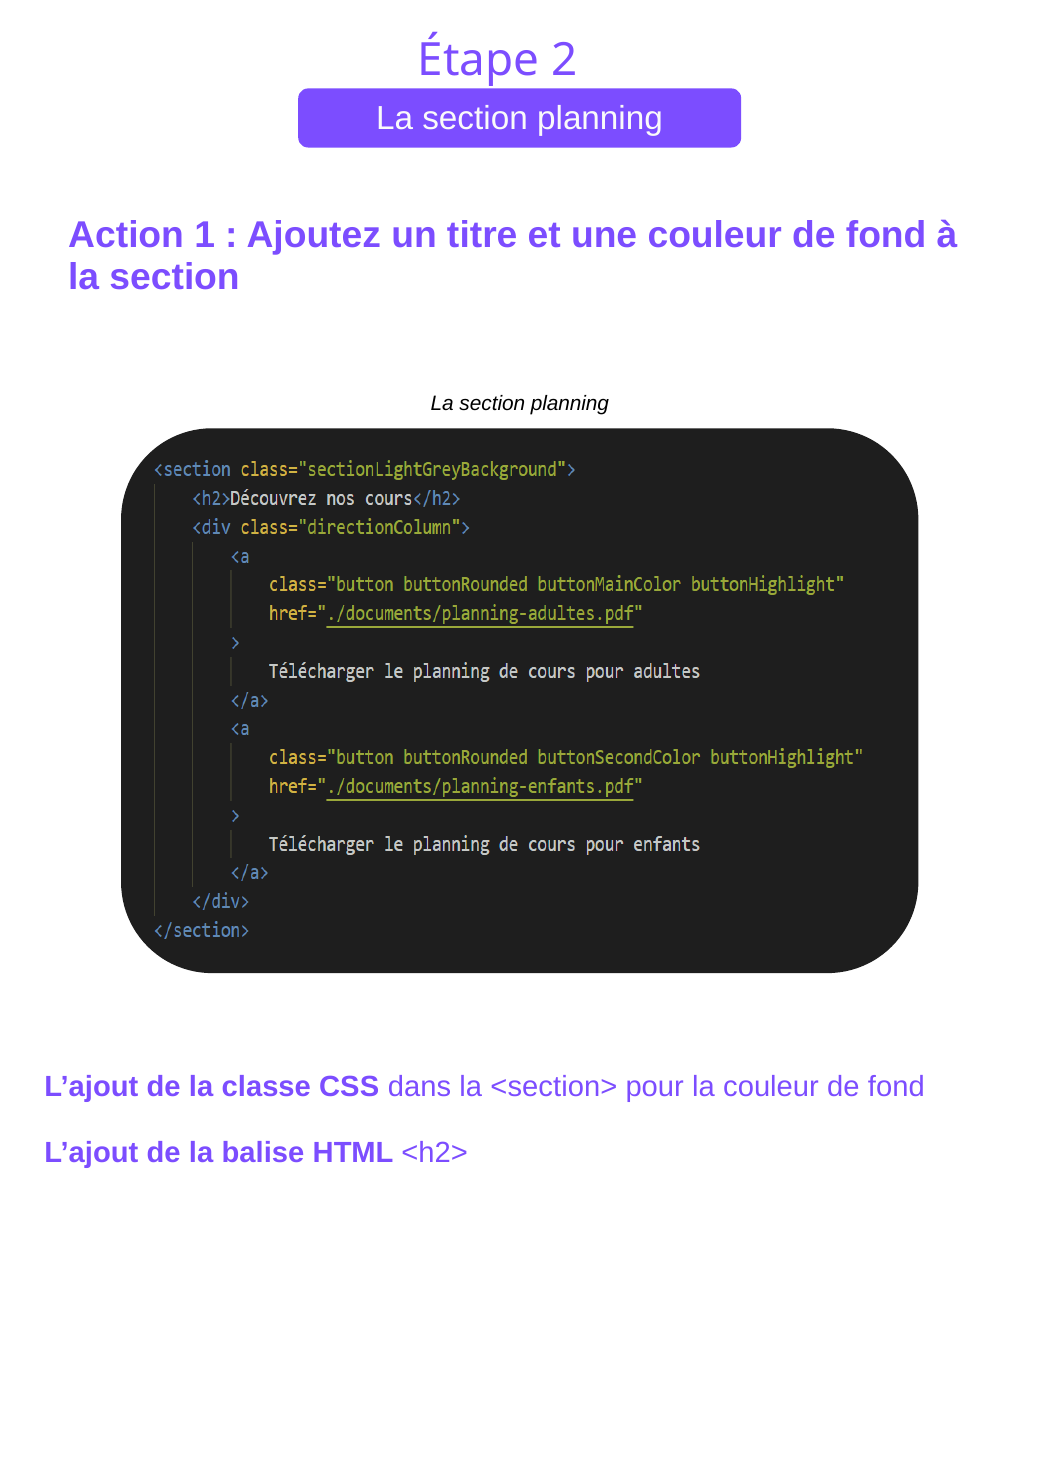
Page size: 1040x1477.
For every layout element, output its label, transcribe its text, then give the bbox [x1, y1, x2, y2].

text_box La section planning [412, 384, 627, 423]
text_box La section planning [298, 88, 742, 148]
title Étape 2 [417, 26, 622, 88]
title Étape 2 [417, 148, 622, 154]
text_box L’ajout de la classe CSS dans la <section> pour la couleur de fond L’ajout de la balise HTML <h2> [29, 1062, 945, 1242]
text_box [121, 428, 919, 974]
text_box Action 1 : Ajoutez un titre et une couleur de fond à la section [53, 206, 986, 306]
